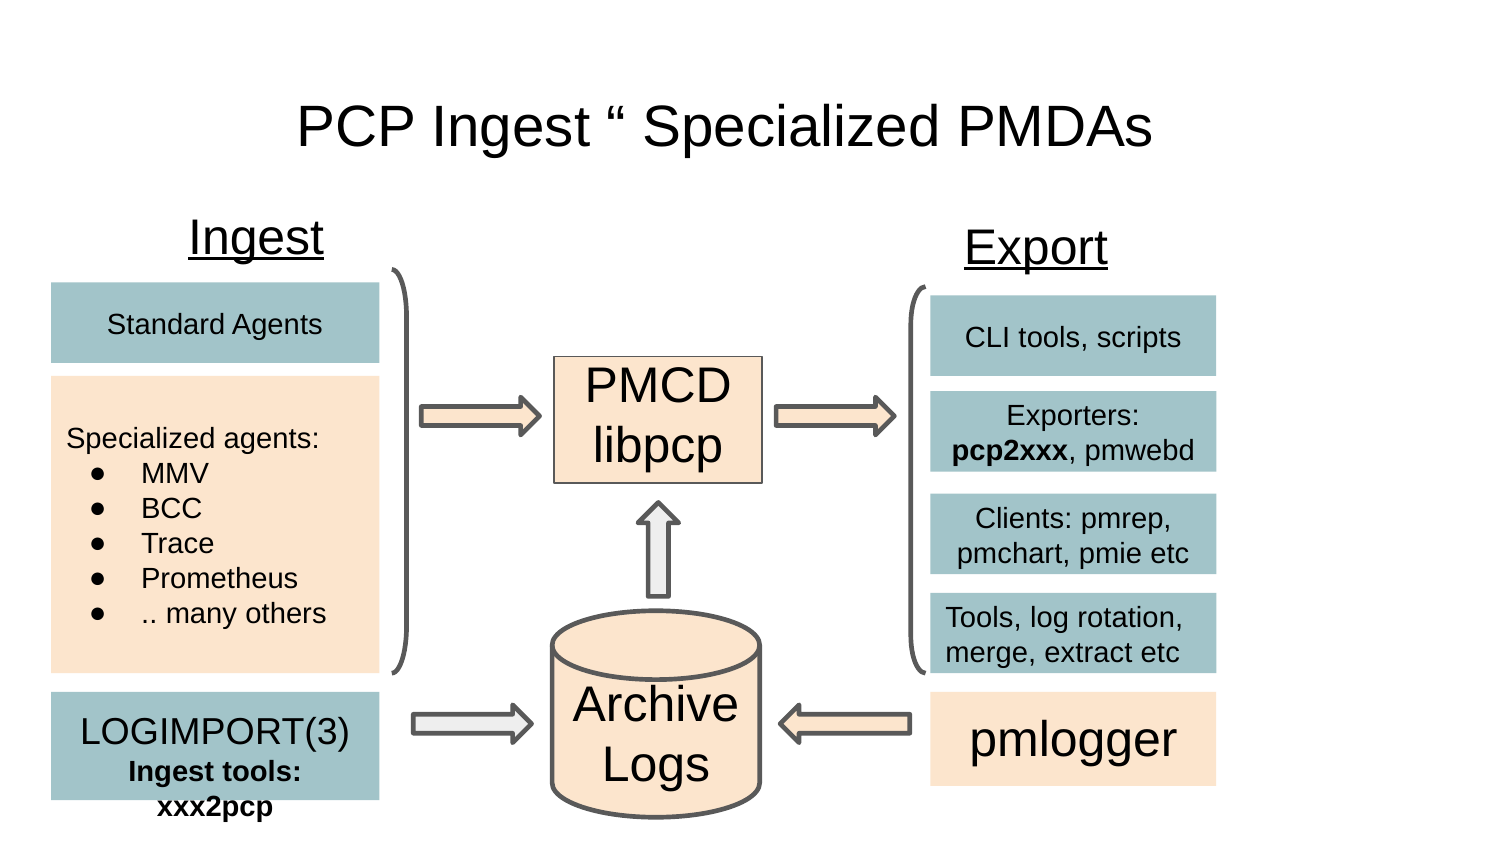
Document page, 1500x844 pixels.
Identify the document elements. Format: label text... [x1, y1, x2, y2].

text_box Exporters: pcp2xxx, pmwebd [930, 391, 1217, 472]
text_box [637, 502, 679, 597]
text_box pmlogger [930, 691, 1217, 786]
text_box CLI tools, scripts [930, 295, 1217, 376]
text_box Standard Agents [51, 282, 380, 363]
text_box Tools, log rotation, merge, extract etc [930, 592, 1217, 674]
text_box Clients: pmrep, pmchart, pmie etc [930, 493, 1217, 575]
text_box [421, 397, 540, 436]
text_box [780, 704, 910, 743]
list [35, 153, 1480, 844]
text_box [776, 397, 895, 436]
text_box Export [945, 199, 1128, 280]
text_box Specialized agents: MMV BCC Trace Prometheus .. many others [51, 375, 380, 674]
text_box Ingest [165, 189, 348, 270]
text_box [413, 704, 532, 743]
text_box Archive Logs [552, 610, 760, 818]
text_box PMCD libpcp [554, 356, 762, 483]
title PCP Ingest “ Specialized PMDAs [51, 72, 1449, 153]
text_box LOGIMPORT(3) Ingest tools: xxx2pcp [51, 691, 380, 801]
